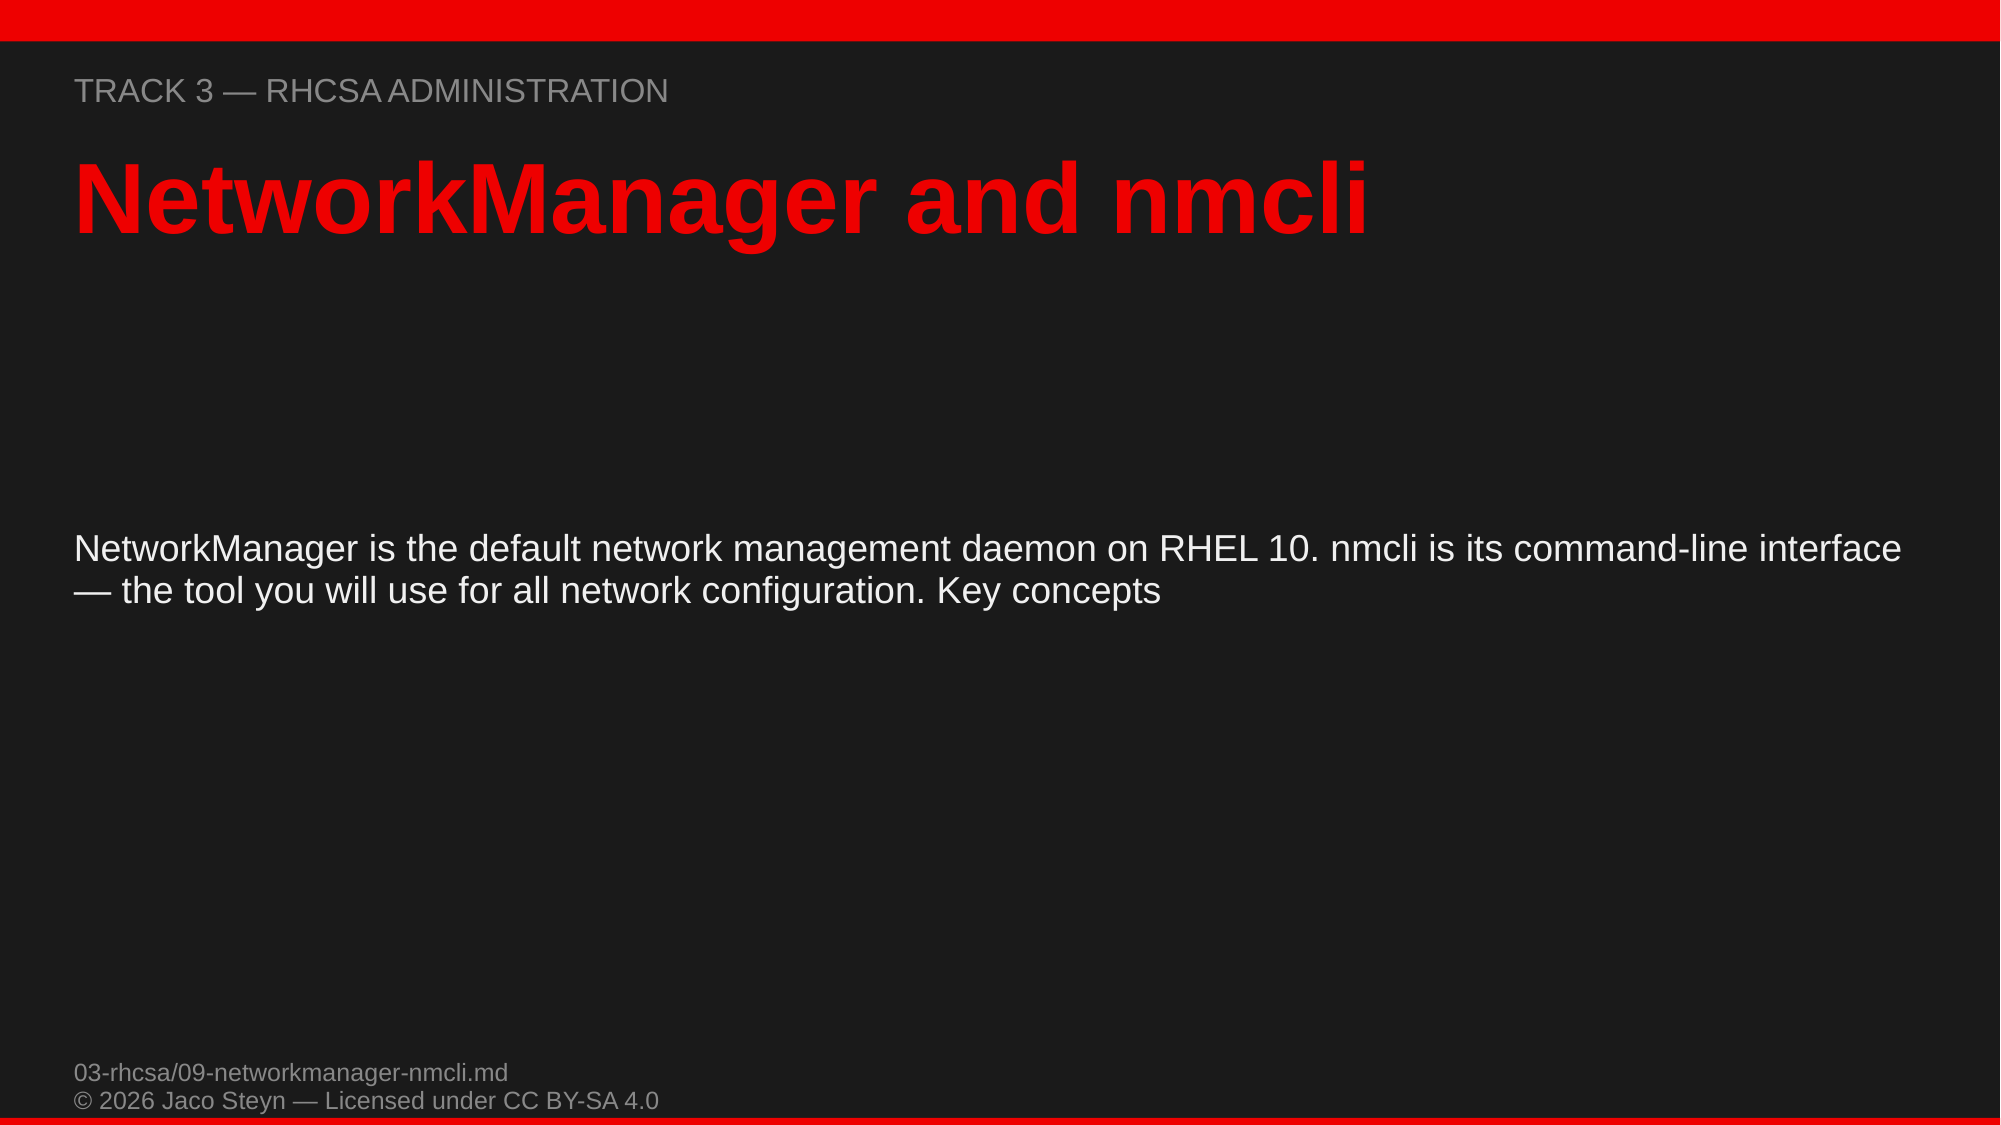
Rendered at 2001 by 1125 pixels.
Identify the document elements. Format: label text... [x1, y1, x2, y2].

text_box [0, 0, 2001, 42]
text_box TRACK 3 — RHCSA ADMINISTRATION [59, 64, 1942, 119]
text_box [0, 1117, 2001, 1125]
text_box 03-rhcsa/09-networkmanager-nmcli.md © 2026 Jaco Steyn — Licensed under CC BY-SA 4.0 [59, 1051, 1942, 1111]
text_box NetworkManager is the default network management daemon on RHEL 10. nmcli is its command-line interface — the tool you will use for all network configuration. Key concepts [59, 519, 1942, 727]
text_box NetworkManager and nmcli [59, 135, 1942, 461]
